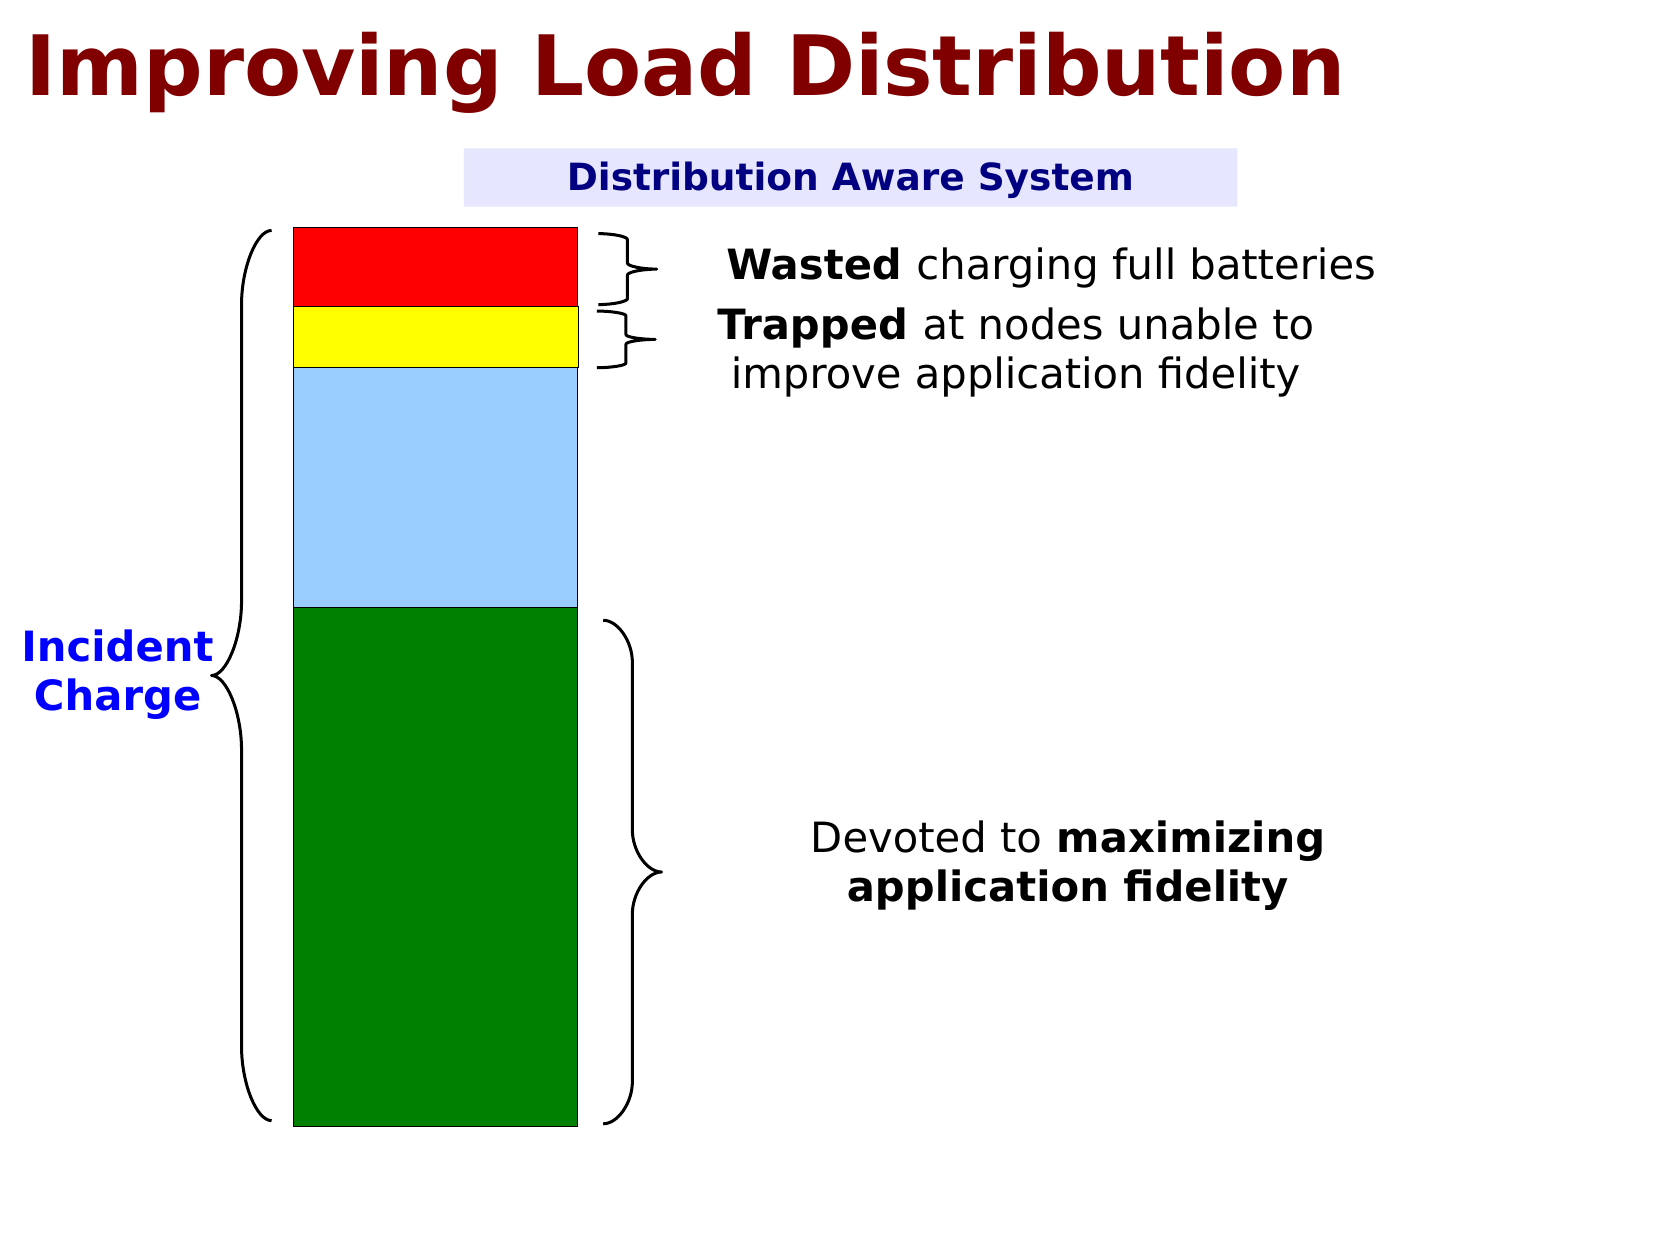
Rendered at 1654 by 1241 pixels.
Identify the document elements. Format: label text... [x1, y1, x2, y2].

text_box Devoted to maximizing application fidelity [663, 806, 1473, 925]
text_box Wasted charging full batteries [644, 233, 1459, 297]
text_box [293, 227, 579, 1127]
text_box Trapped at nodes unable to improve application fidelity [651, 293, 1380, 406]
title Improving Load Distribution [25, 18, 1438, 116]
text_box Incident Charge [0, 615, 236, 728]
text_box Distribution Aware System [463, 148, 1238, 207]
